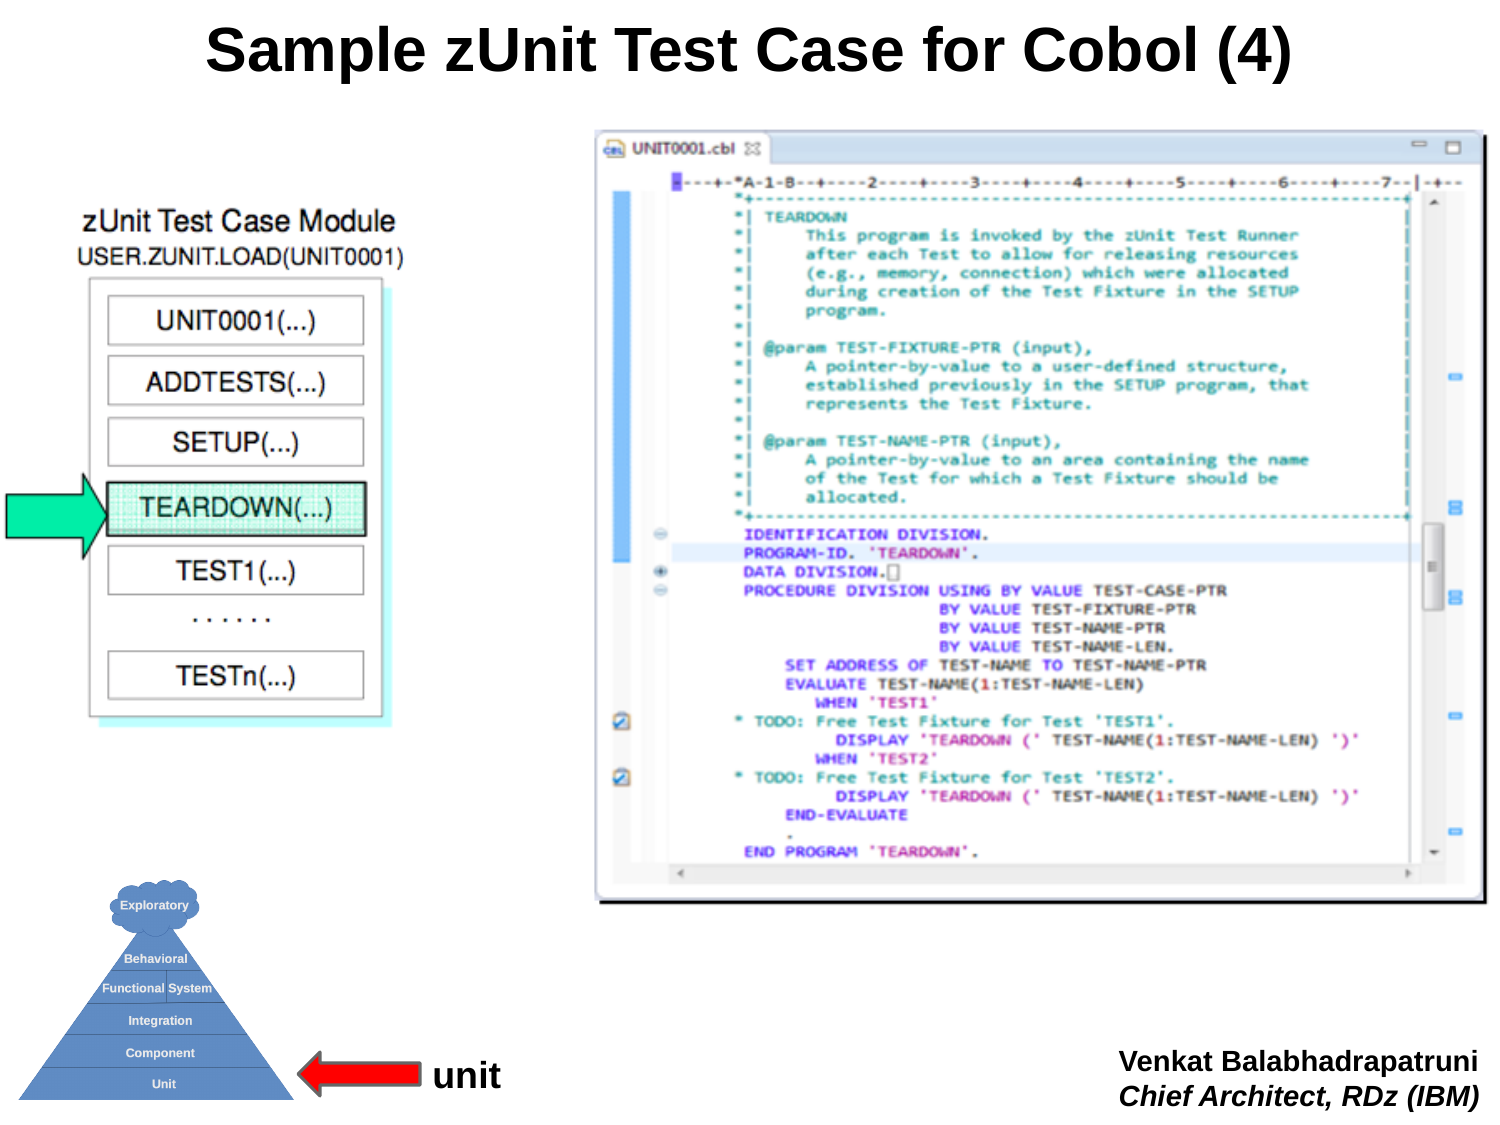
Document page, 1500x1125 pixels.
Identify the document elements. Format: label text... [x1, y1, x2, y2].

text_box unit [417, 1035, 552, 1103]
text_box [297, 1052, 417, 1096]
text_box Venkat Balabhadrapatruni Chief Architect, RDz (IBM) [1103, 1027, 1500, 1123]
picture [0, 110, 1497, 1100]
text_box Sample zUnit Test Case for Cobol (4) [0, 0, 1500, 104]
